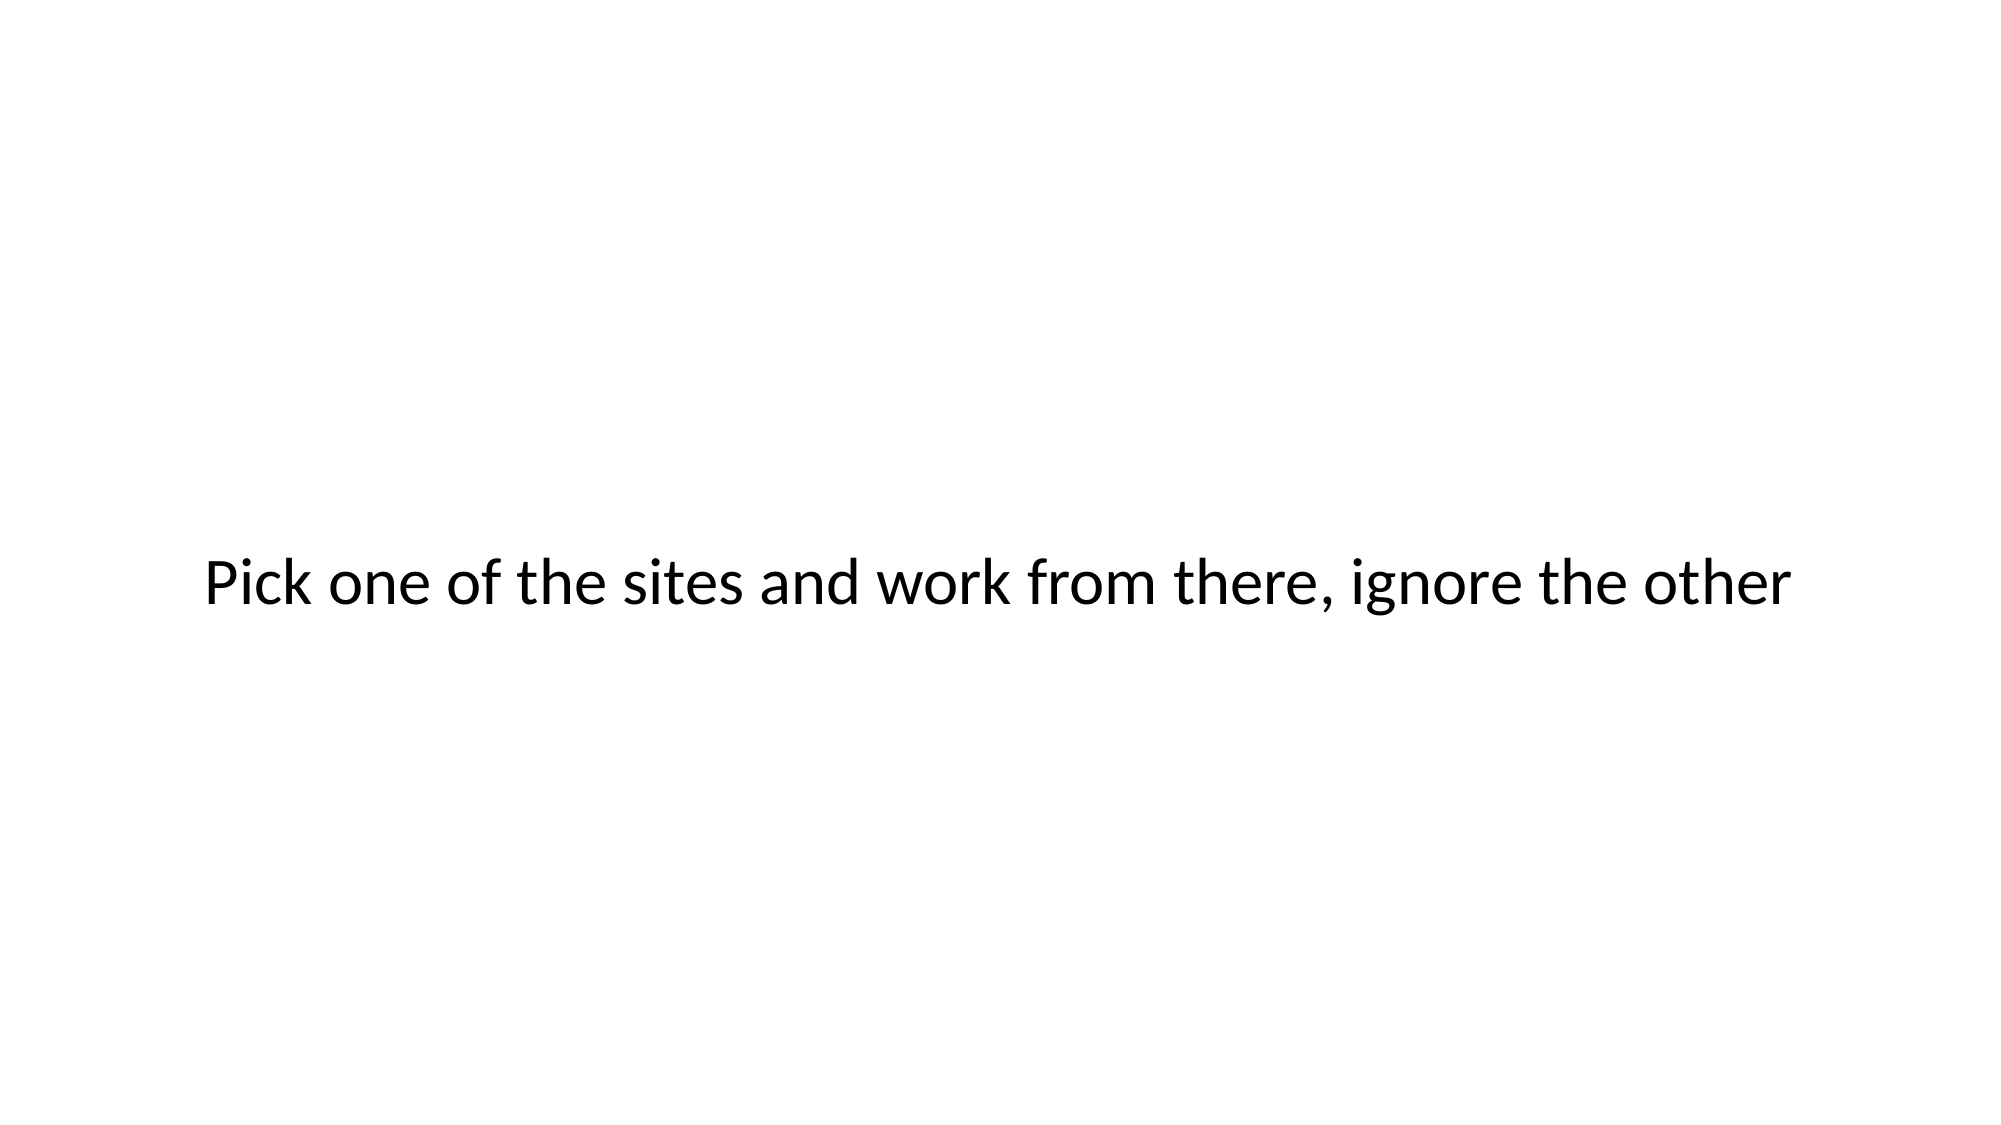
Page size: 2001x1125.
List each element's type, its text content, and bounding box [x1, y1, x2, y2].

text_box Pick one of the sites and work from there, ignore the other [189, 530, 1826, 626]
